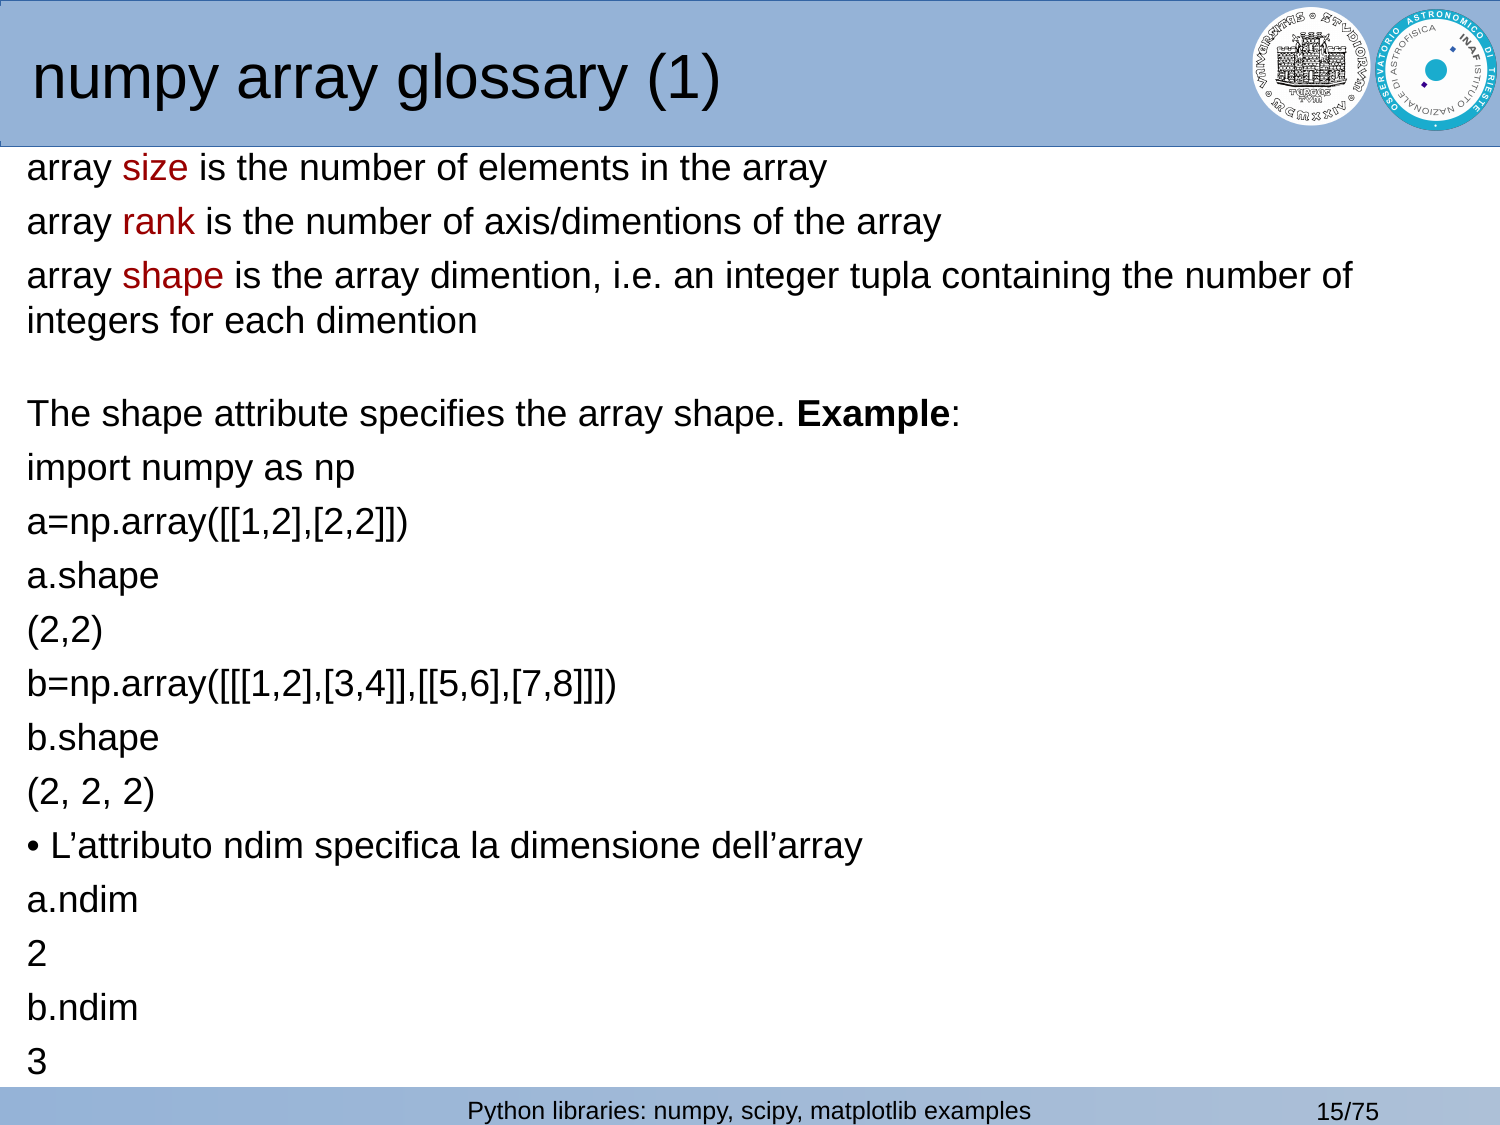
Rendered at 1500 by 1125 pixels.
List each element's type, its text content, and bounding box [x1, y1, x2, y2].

picture [1253, 0, 1500, 135]
list array size is the number of elements in the array array rank is the number of axis/dimentions of the array array shape is the array dimention, i.e. an integer tupla containing the number of integers for each dimention The shape attribute specifies the array shape. Example: import numpy as np a=np.array([[1,2],[2,2]]) a.shape (2,2) b=np.array([[[1,2],[3,4]],[[5,6],[7,8]]]) b.shape (2, 2, 2) • L’attributo ndim specifica la dimensione dell’array a.ndim 2 b.ndim 3 [11, 135, 1500, 1037]
text_box numpy array glossary (1) [0, 5, 1253, 141]
